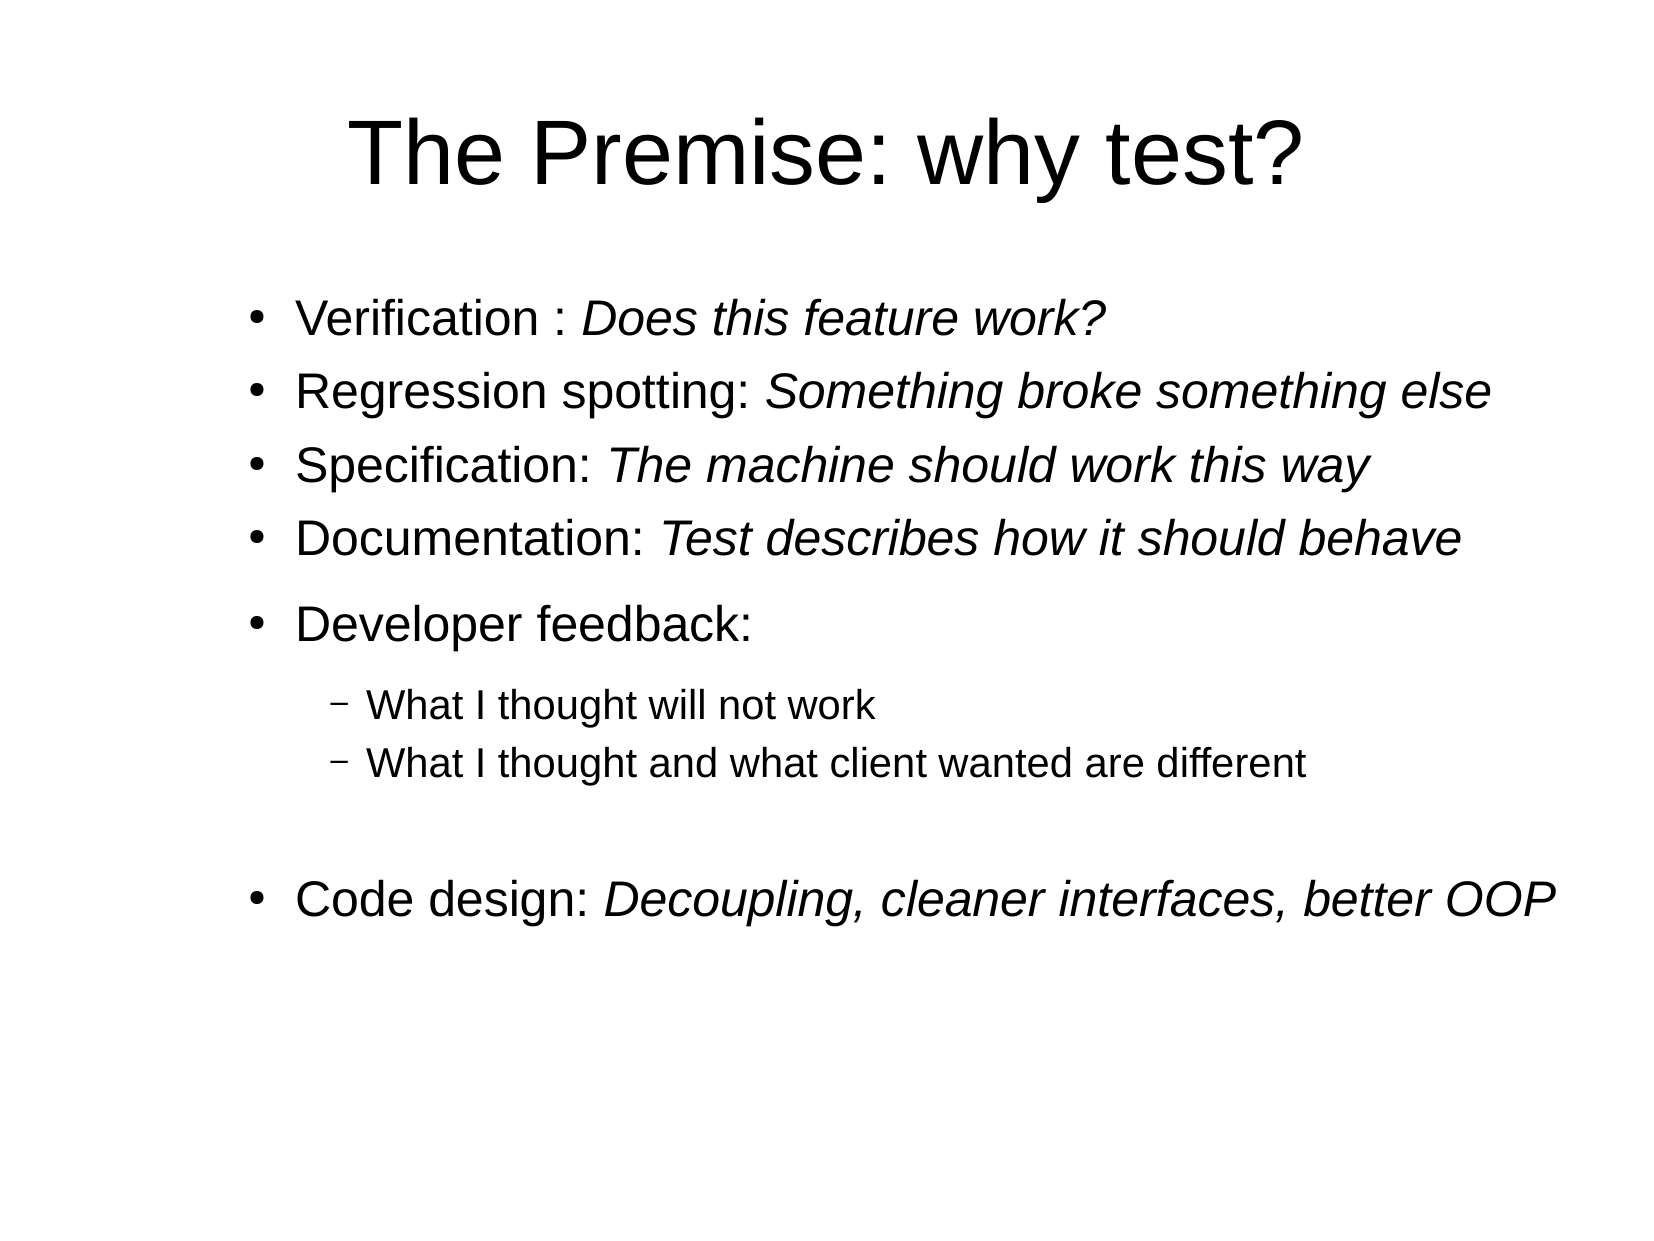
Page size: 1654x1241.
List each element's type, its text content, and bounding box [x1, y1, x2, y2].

title The Premise: why test? [82, 49, 1571, 257]
list Verification : Does this feature work? Regression spotting: Something broke something else Specification: The machine should work this way Documentation: Test describes how it should behave Developer feedback: What I thought will not work What I thought and what client wanted are different Code design: Decoupling, cleaner interfaces, better OOP [82, 290, 1571, 1109]
